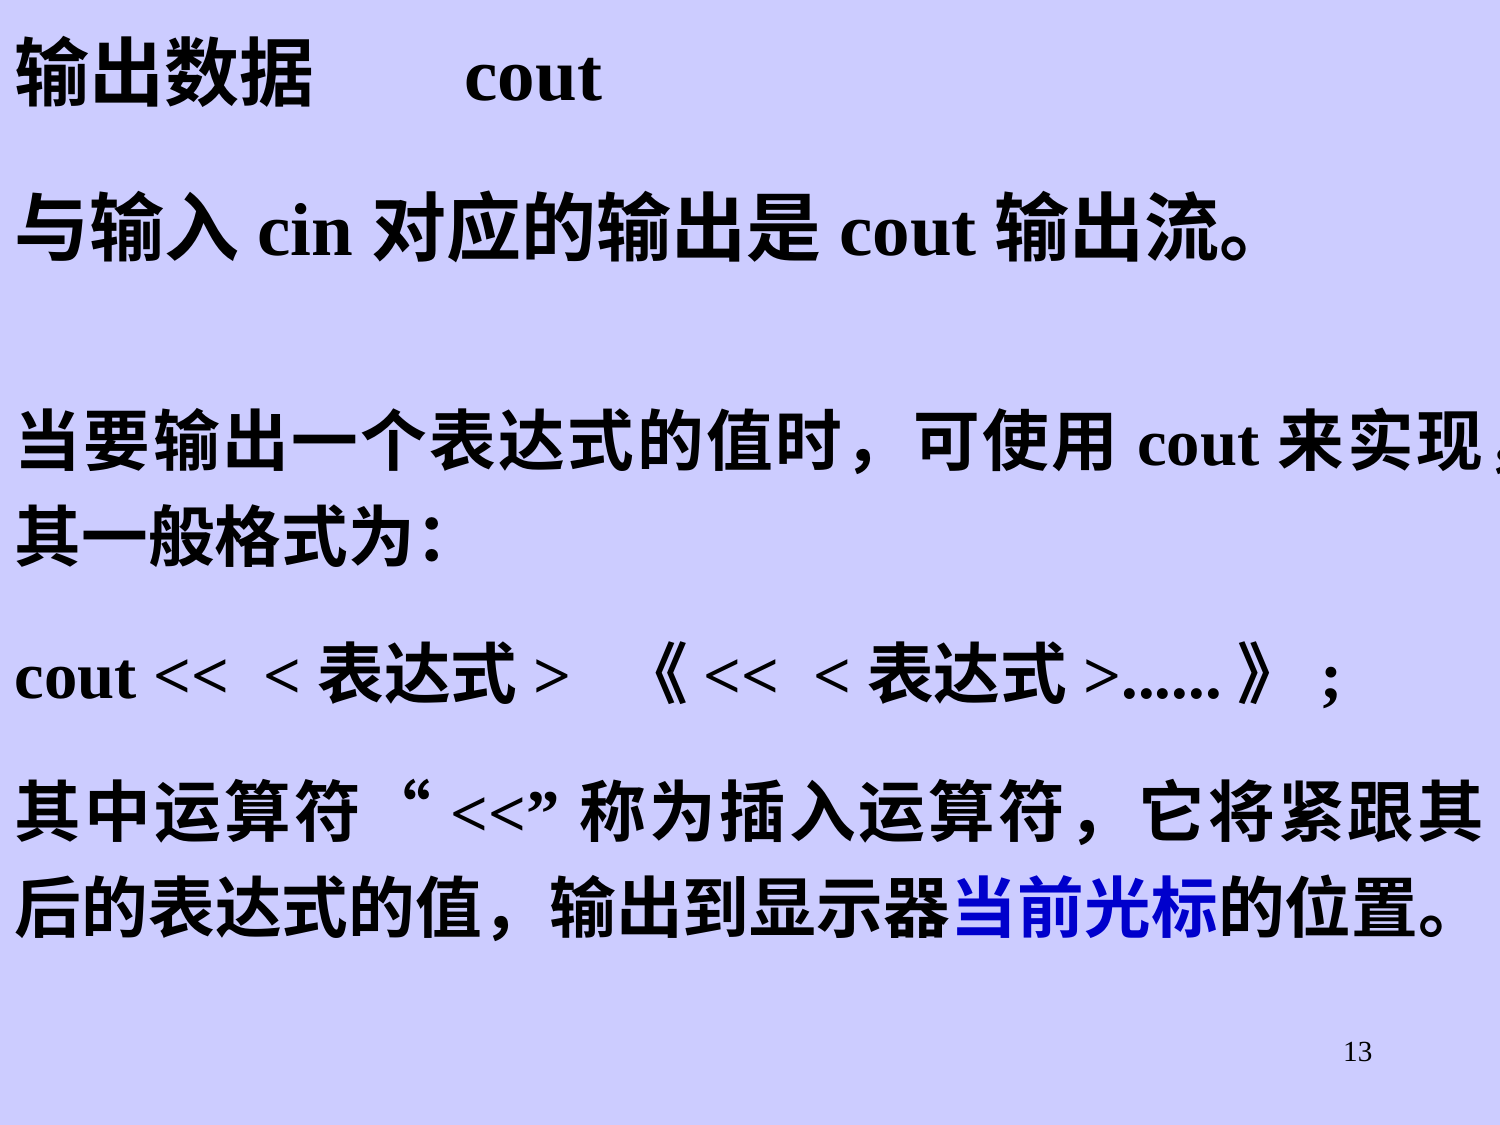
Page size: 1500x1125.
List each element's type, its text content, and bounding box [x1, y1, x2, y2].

text_box <编号> [1074, 1025, 1388, 1101]
text_box 当要输出一个表达式的值时，可使用cout来实现，其一般格式为： cout << <表达式> 《<< <表达式>......》; 其中运算符“<<”称为插入运算符，它将紧跟其后的表达式的值，输出到显示器当前光标的位置。 [0, 374, 1500, 954]
text_box 输出数据 cout 与输入cin对应的输出是cout输出流。 [0, 0, 1500, 279]
